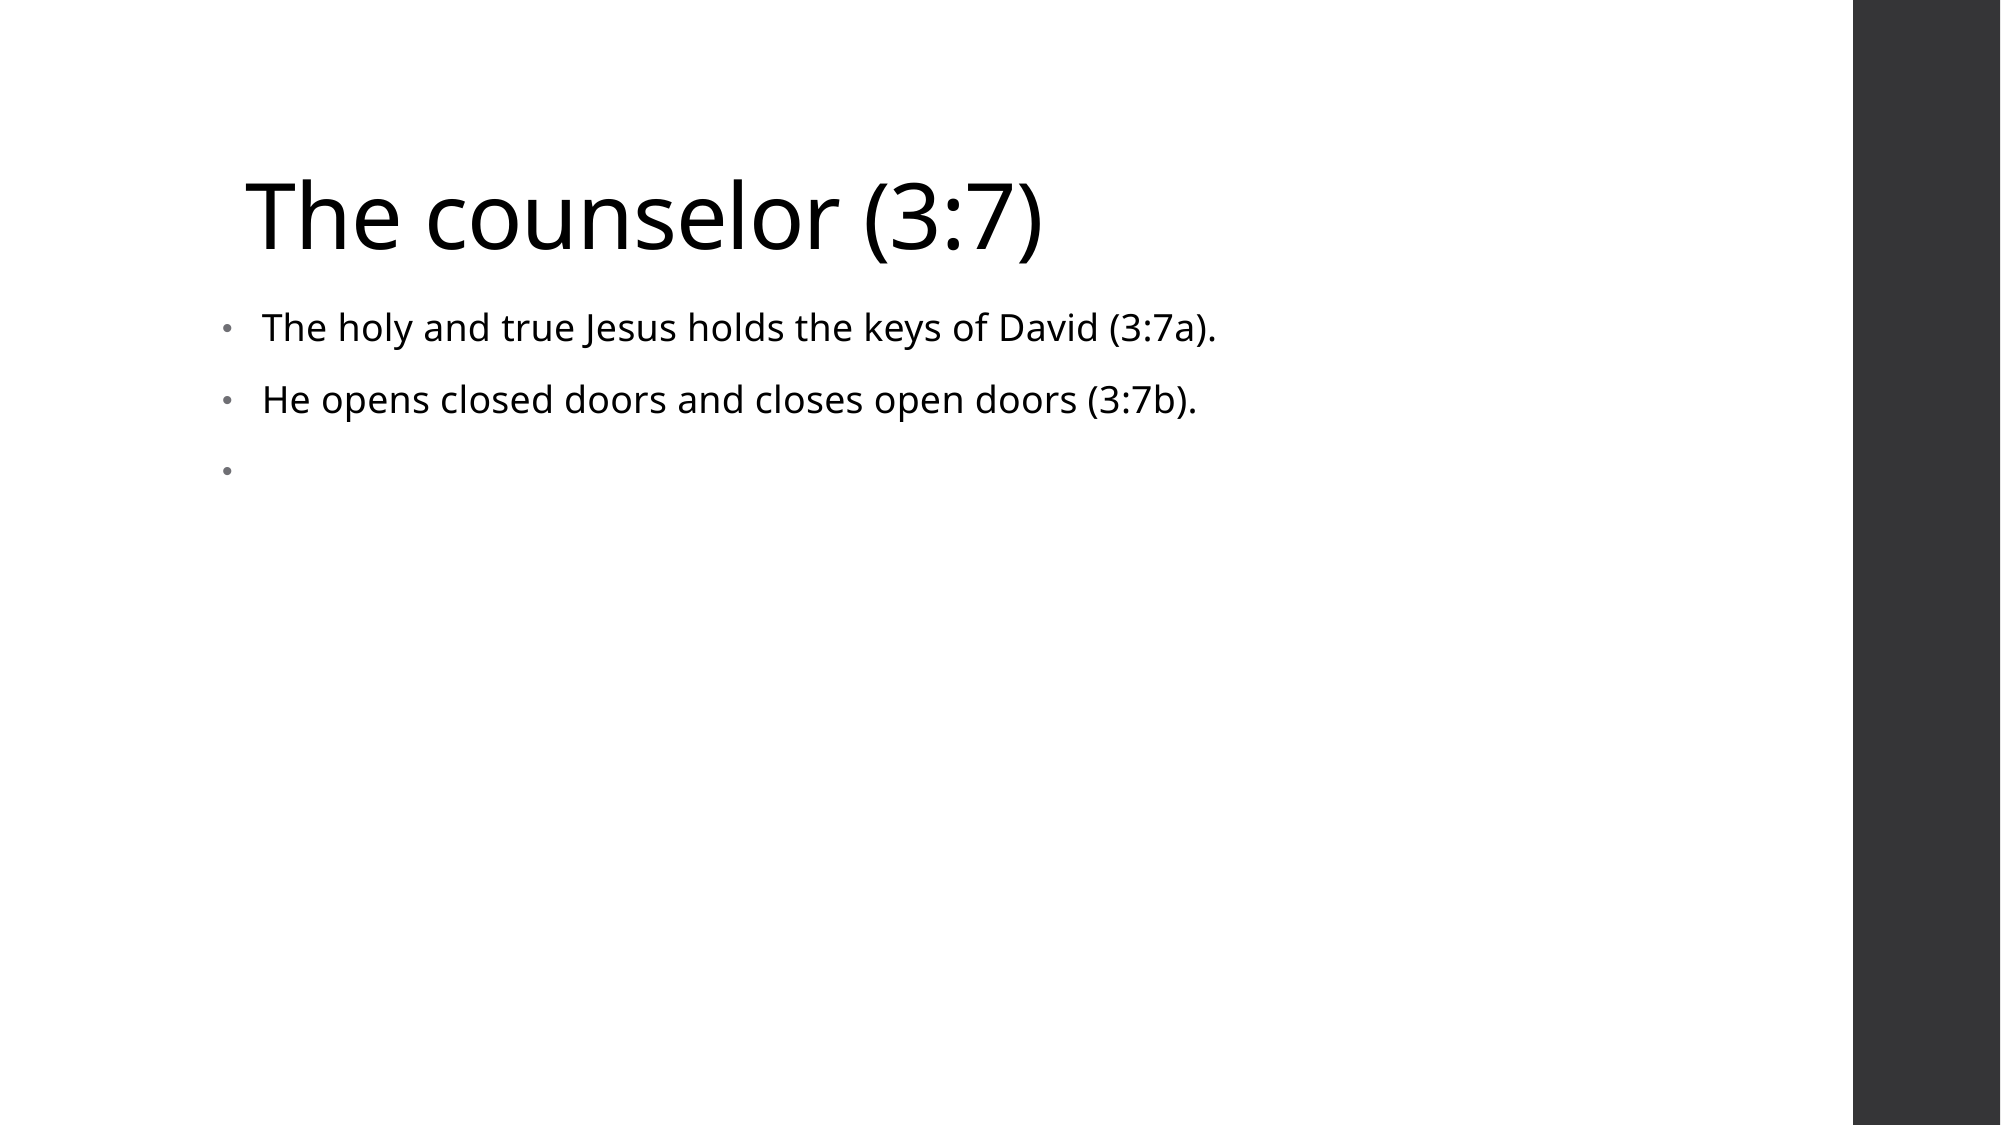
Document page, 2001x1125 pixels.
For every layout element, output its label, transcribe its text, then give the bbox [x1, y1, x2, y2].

title The counselor (3:7) [206, 60, 1797, 278]
list The holy and true Jesus holds the keys of David (3:7a). He opens closed doors and closes open doors (3:7b). [206, 299, 1617, 1014]
